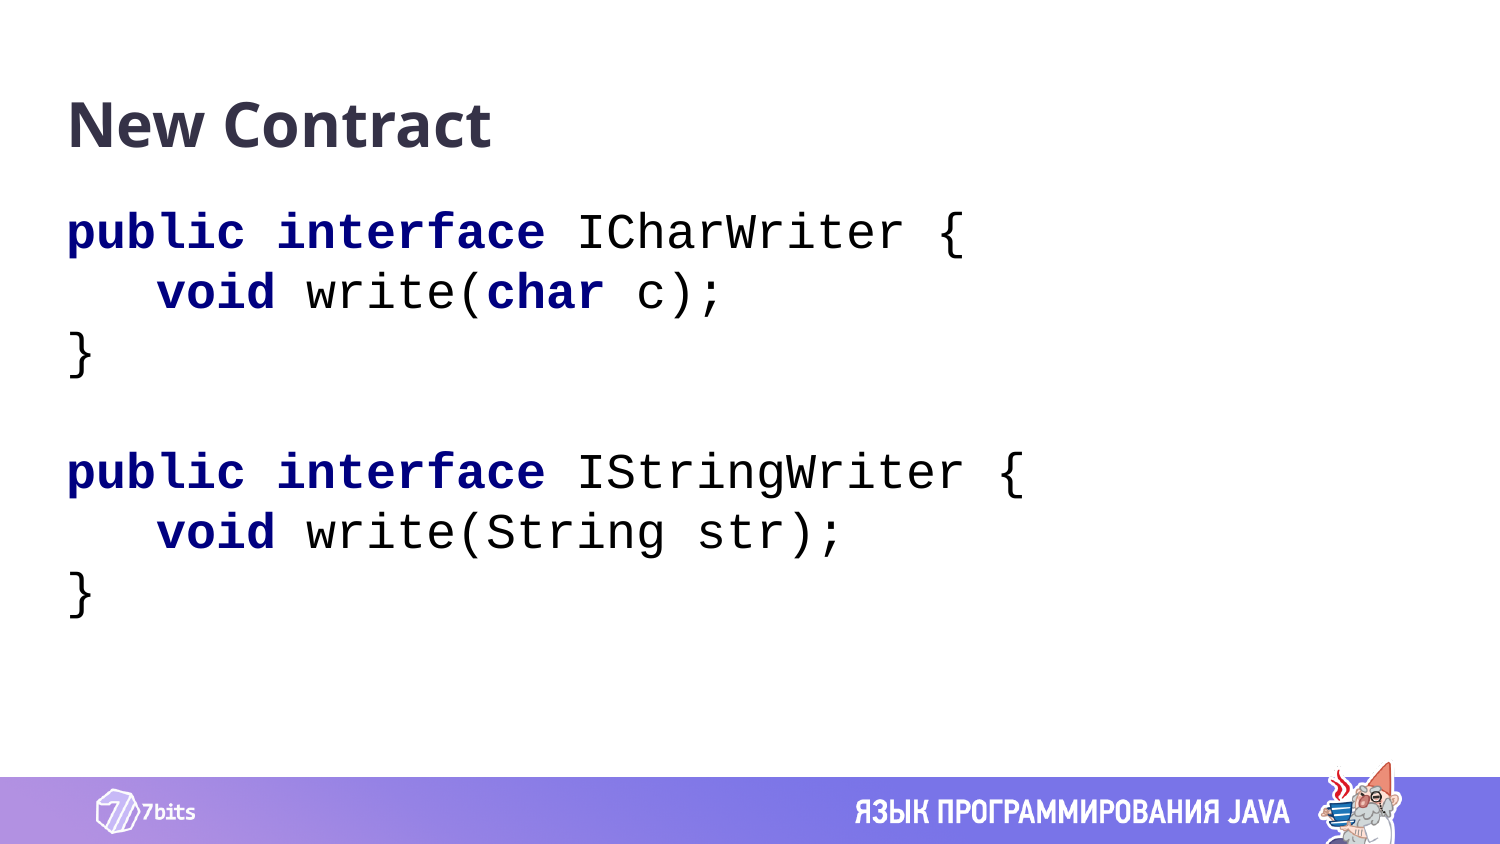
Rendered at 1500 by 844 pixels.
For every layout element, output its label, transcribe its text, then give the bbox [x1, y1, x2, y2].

list public interface ICharWriter { void write(char c); } public interface IStringWriter { void write(String str); } [51, 184, 1449, 745]
title New Contract [51, 69, 1449, 164]
picture [0, 717, 1500, 844]
